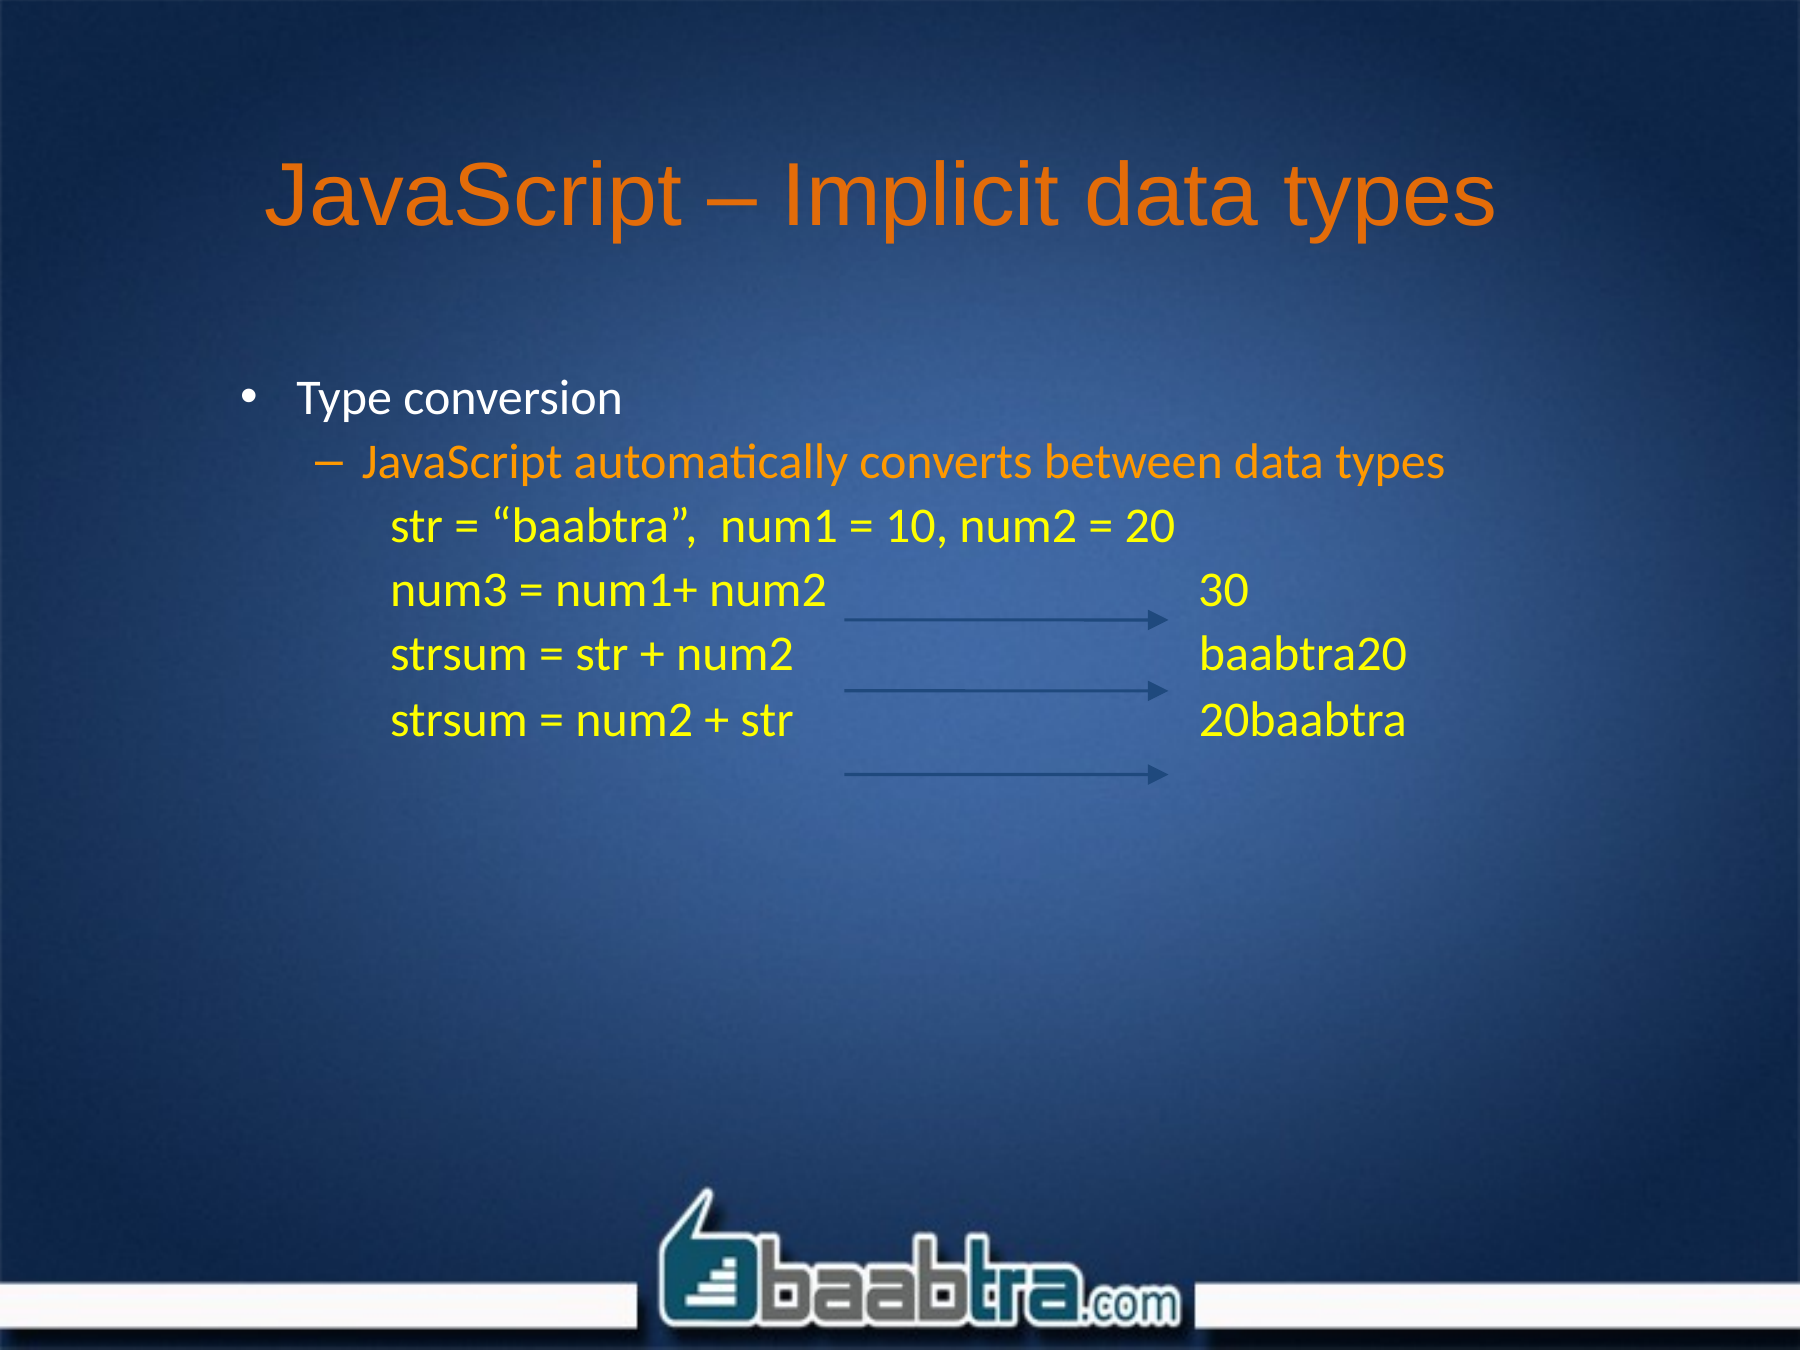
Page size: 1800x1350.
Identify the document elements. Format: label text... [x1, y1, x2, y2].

text_box JavaScript – Implicit data types [227, 108, 1578, 271]
picture [0, 0, 1800, 1350]
text_box Type conversion JavaScript automatically converts between data types str = “baabtra”, num1 = 10, num2 = 20 num3 = num1+ num2 30 strsum = str + num2 baabtra20 strsum = num2 + str 20baabtra [224, 303, 1575, 1047]
